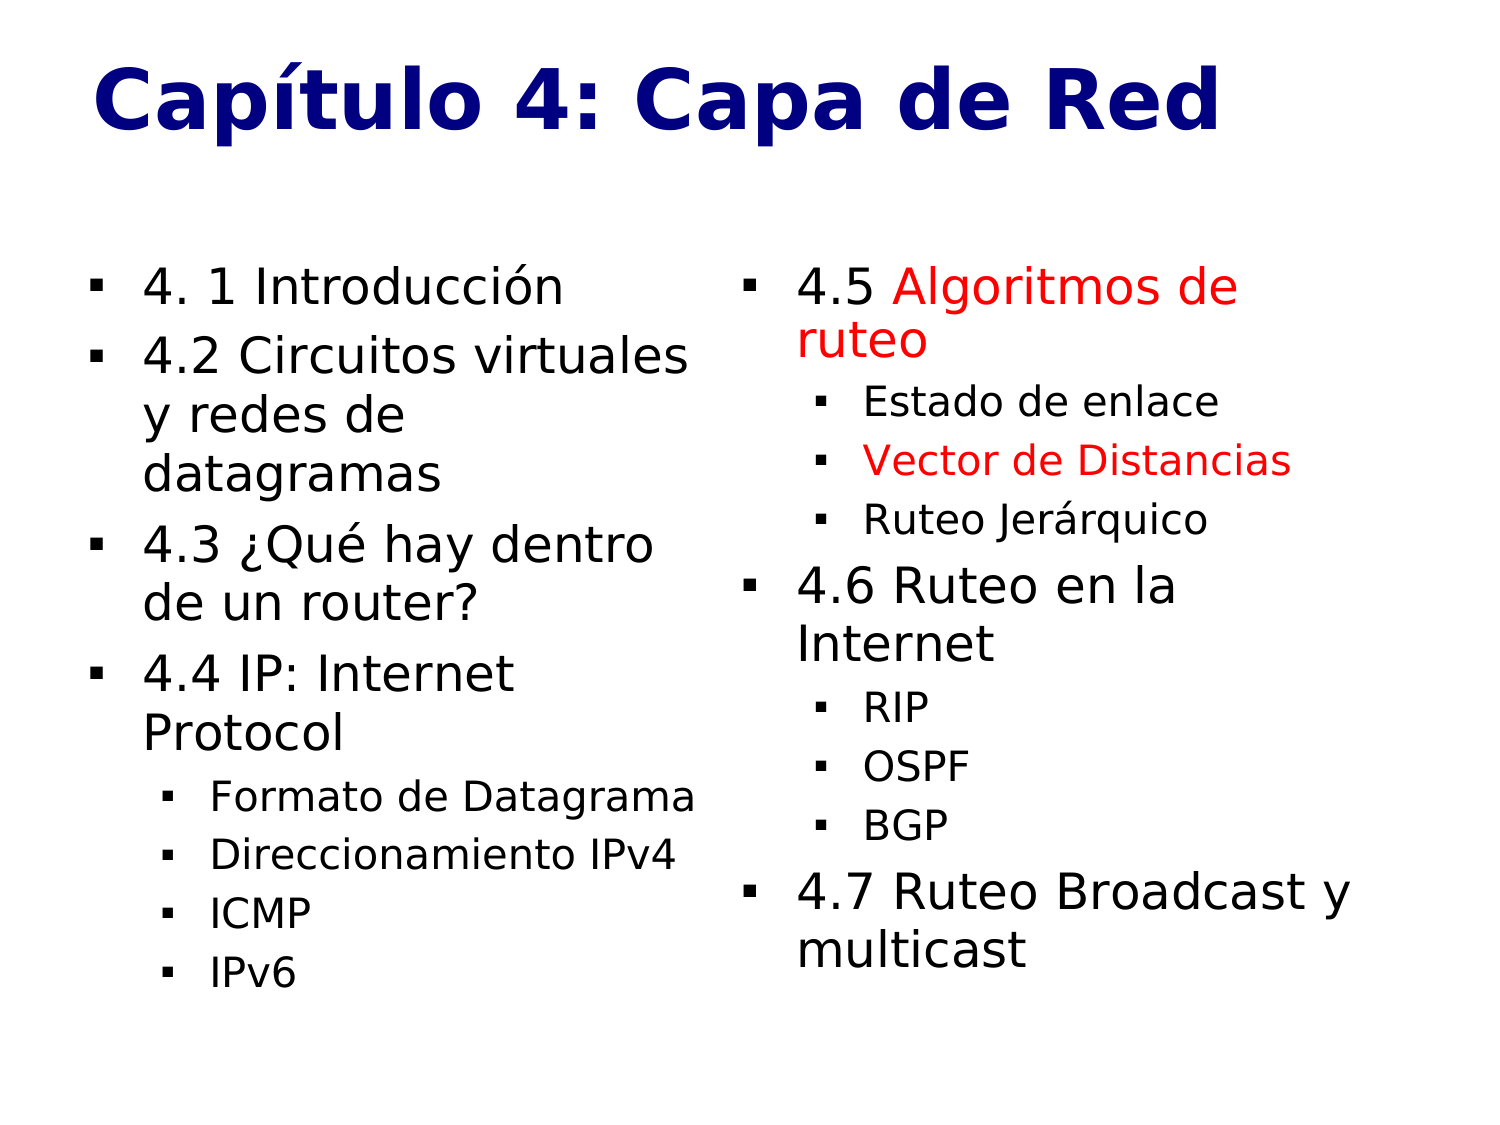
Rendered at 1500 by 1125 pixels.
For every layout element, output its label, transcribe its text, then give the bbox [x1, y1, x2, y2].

title Capítulo 4: Capa de Red [46, 1, 1500, 204]
list 4. 1 Introducción 4.2 Circuitos virtuales y redes de datagramas 4.3 ¿Qué hay dentro de un router? 4.4 IP: Internet Protocol Formato de Datagrama Direccionamiento IPv4 ICMP IPv6 [87, 262, 710, 1026]
list 4.5 Algoritmos de ruteo Estado de enlace Vector de Distancias Ruteo Jerárquico 4.6 Ruteo en la Internet RIP OSPF BGP 4.7 Ruteo Broadcast y multicast [740, 262, 1363, 1055]
